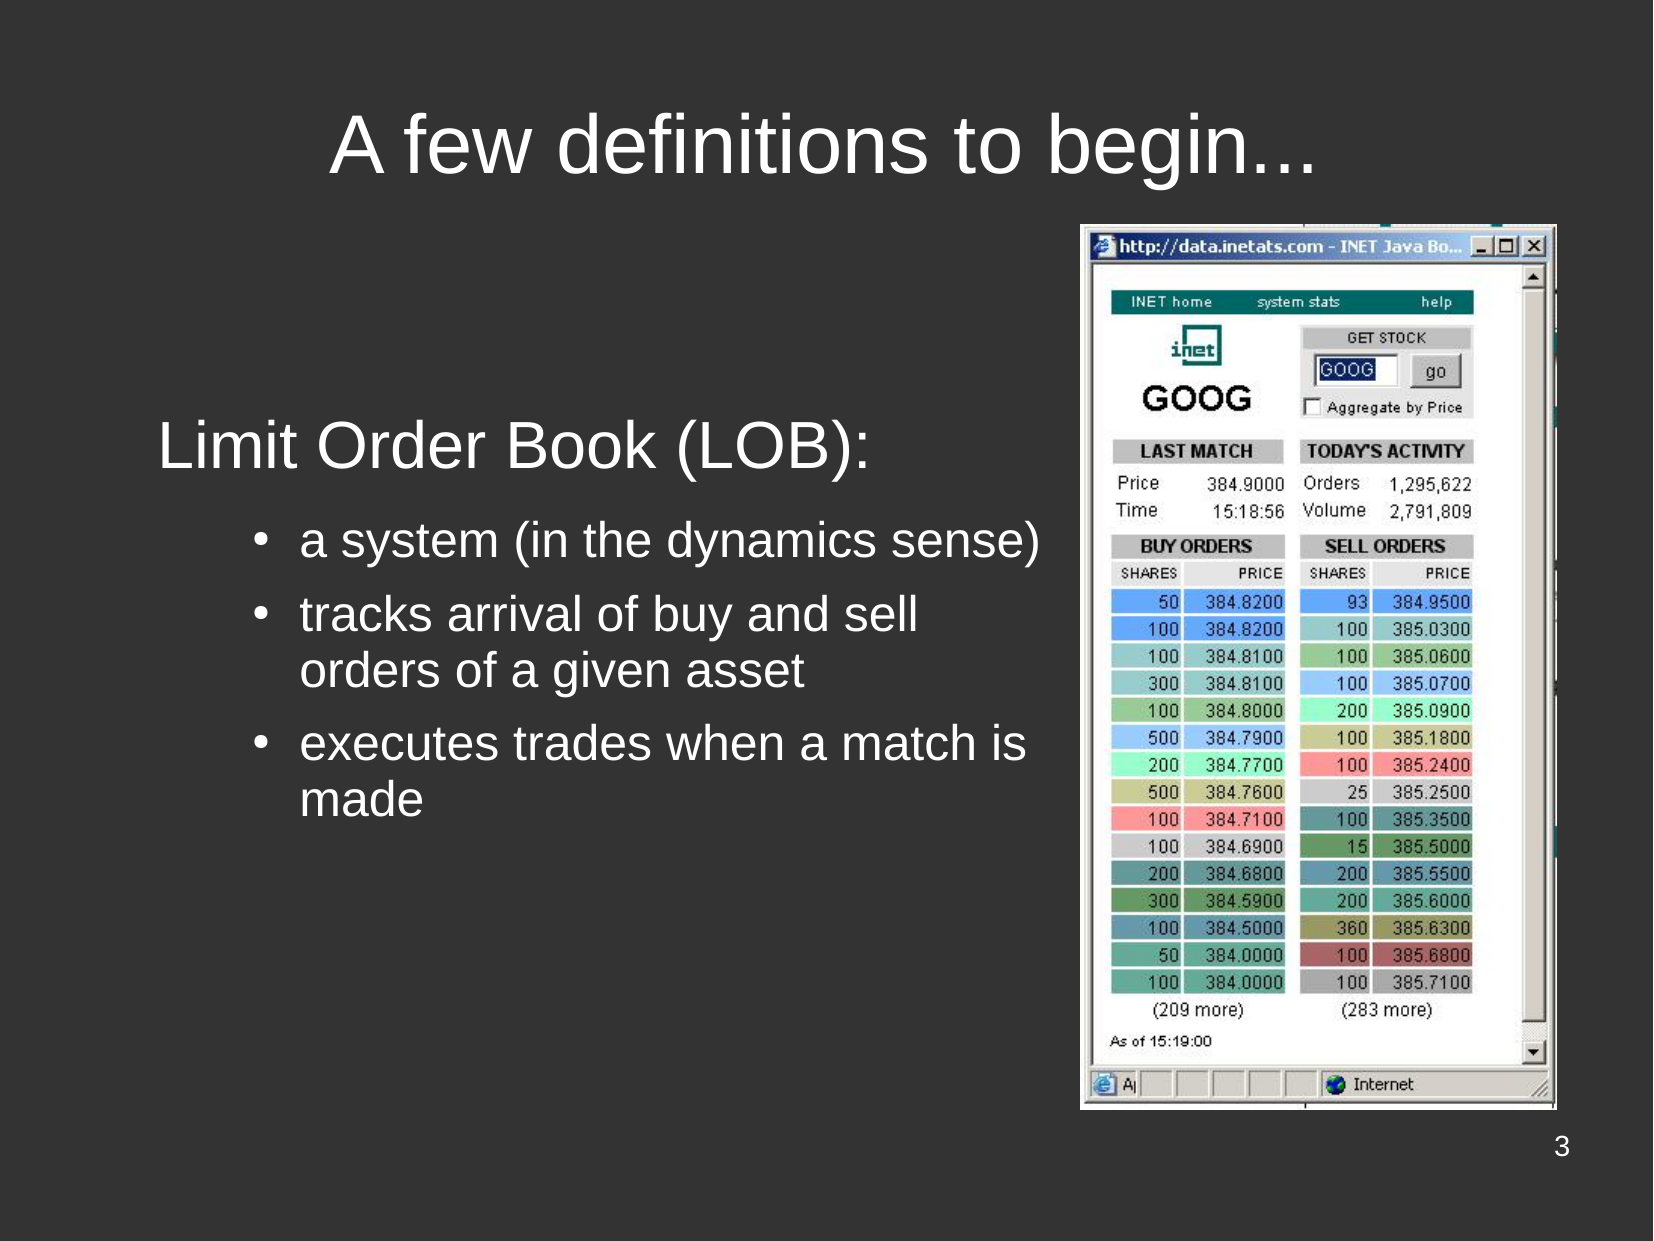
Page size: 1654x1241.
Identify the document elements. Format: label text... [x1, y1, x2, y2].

list Limit Order Book (LOB): a system (in the dynamics sense) tracks arrival of buy and sell orders of a given asset executes trades when a match is made [86, 408, 1066, 833]
title A few definitions to begin... [30, 1, 1621, 289]
picture [1080, 224, 1557, 1111]
